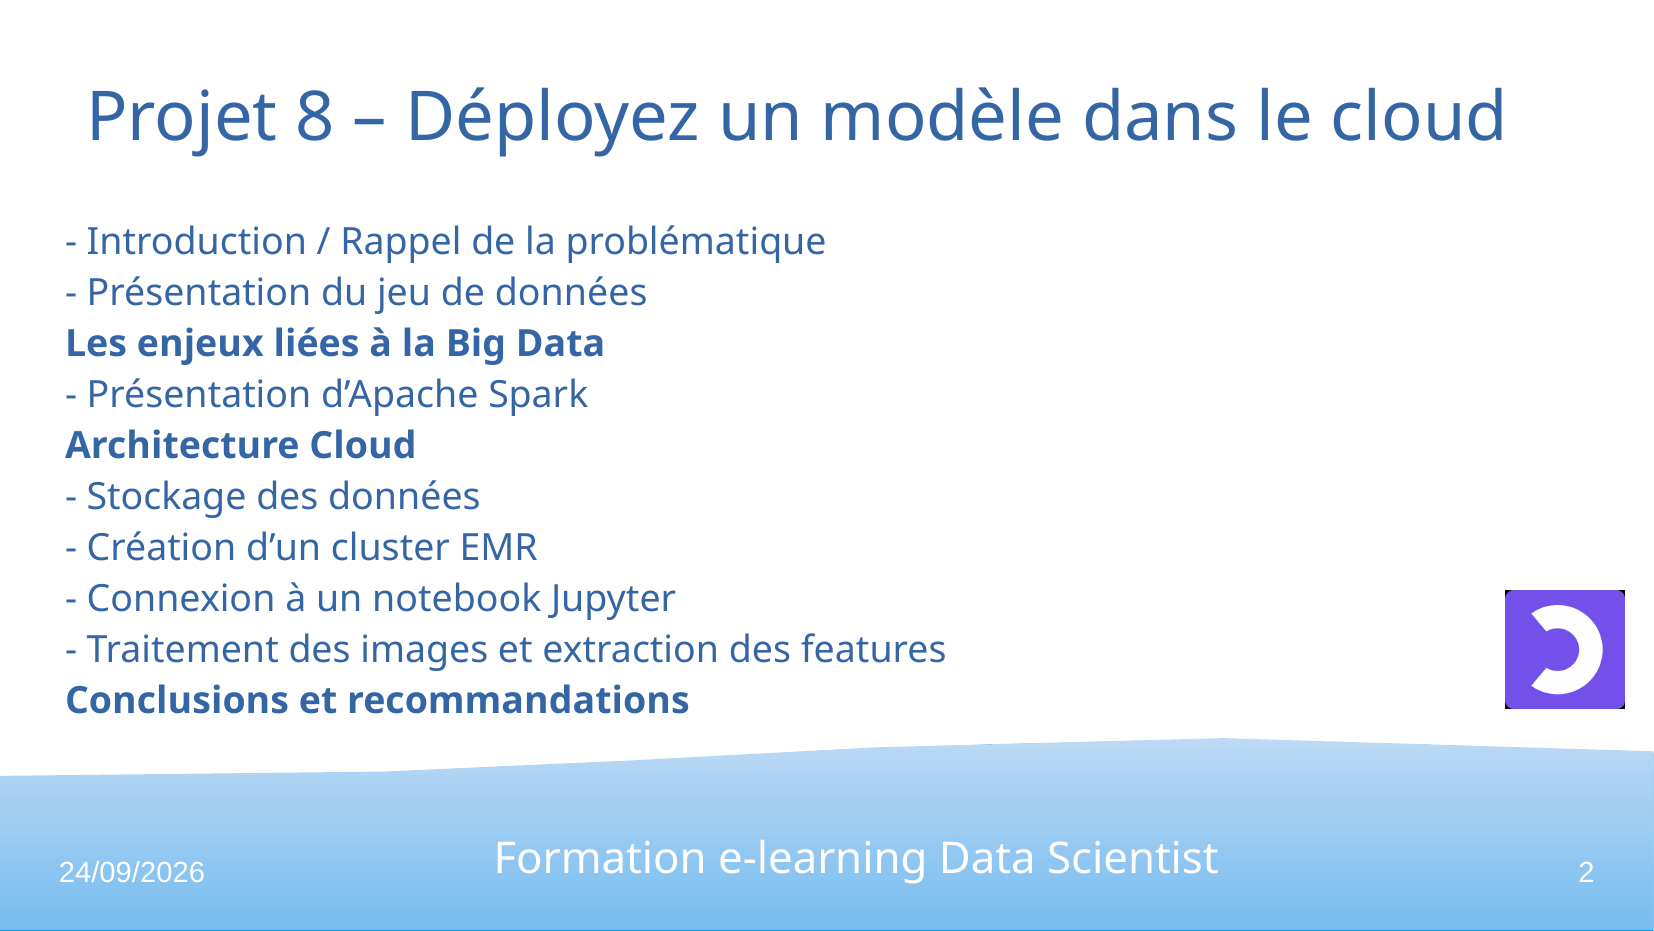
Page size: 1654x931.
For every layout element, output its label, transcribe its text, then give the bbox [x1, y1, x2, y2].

picture [1505, 590, 1625, 709]
title - Introduction / Rappel de la problématique - Présentation du jeu de données Les enjeux liées à la Big Data - Présentation d’Apache Spark Architecture Cloud - Stockage des données - Création d’un cluster EMR - Connexion à un notebook Jupyter - Traitement des images et extraction des features Conclusions et recommandations [29, 214, 1506, 849]
title Formation e-learning Data Scientist [118, 767, 1595, 931]
title Projet 8 – Déployez un modèle dans le cloud [59, 21, 1536, 207]
